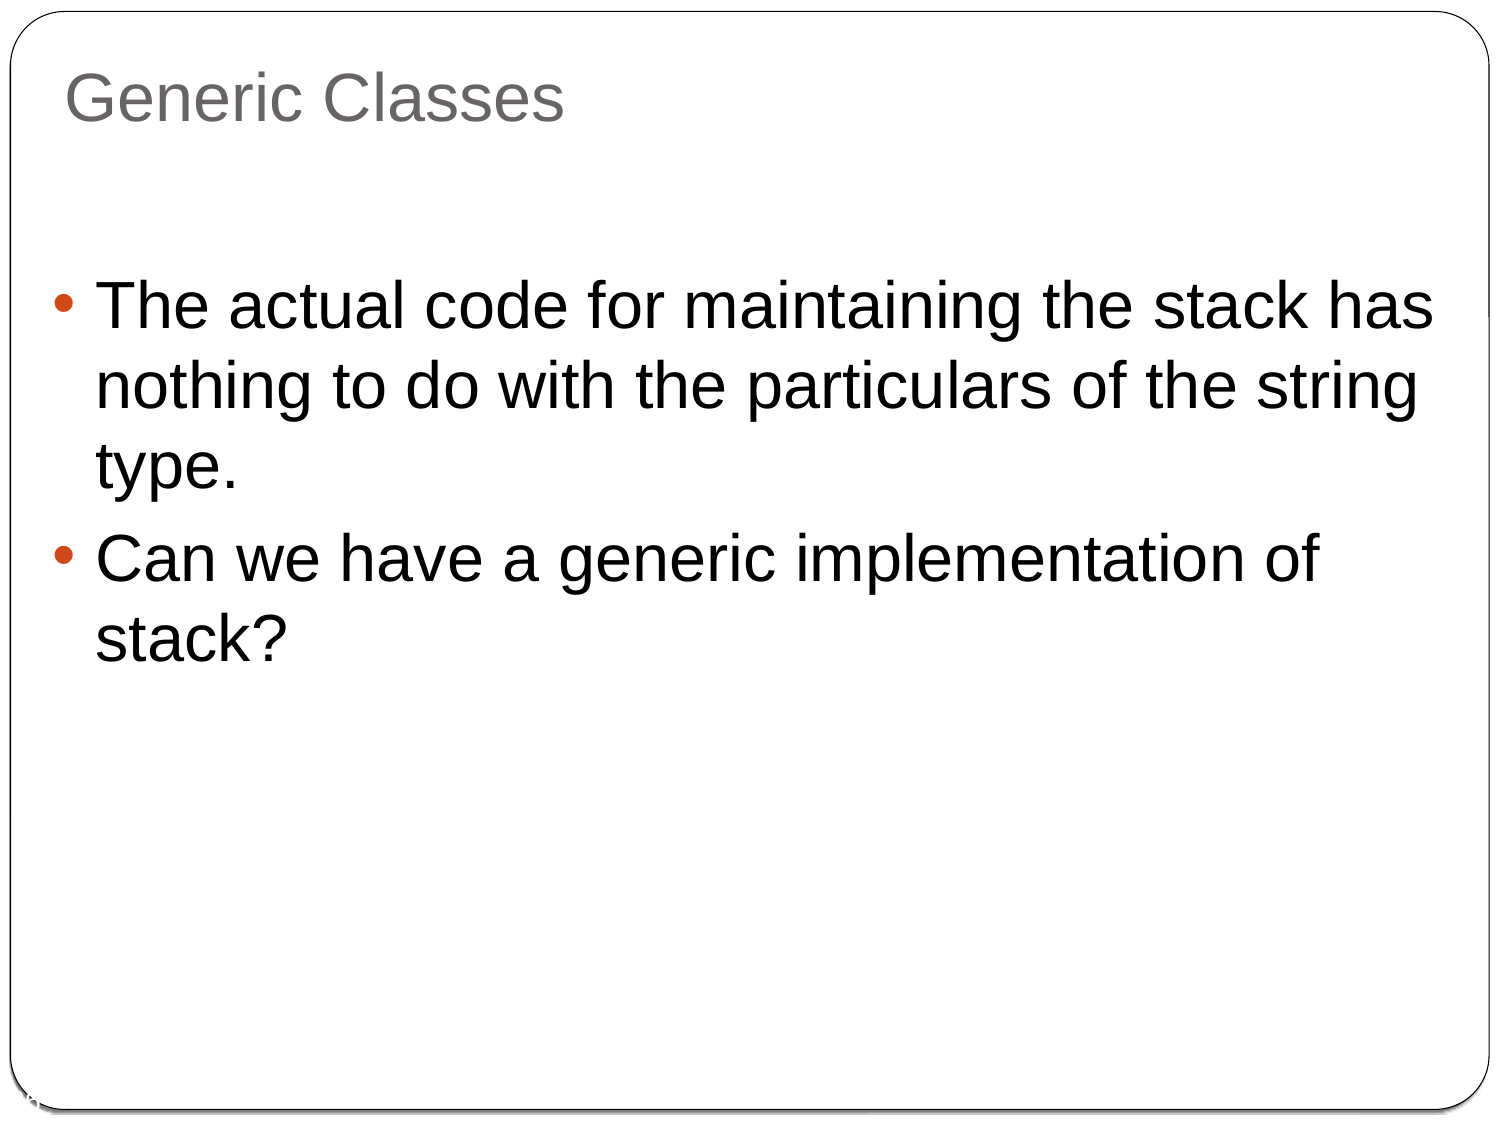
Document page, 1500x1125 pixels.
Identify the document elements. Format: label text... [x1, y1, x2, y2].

slide_number <number> [0, 1074, 50, 1125]
list The actual code for maintaining the stack has nothing to do with the particulars of the string type. Can we have a generic implementation of stack? [37, 162, 1463, 1088]
title Generic Classes [50, 45, 1450, 150]
